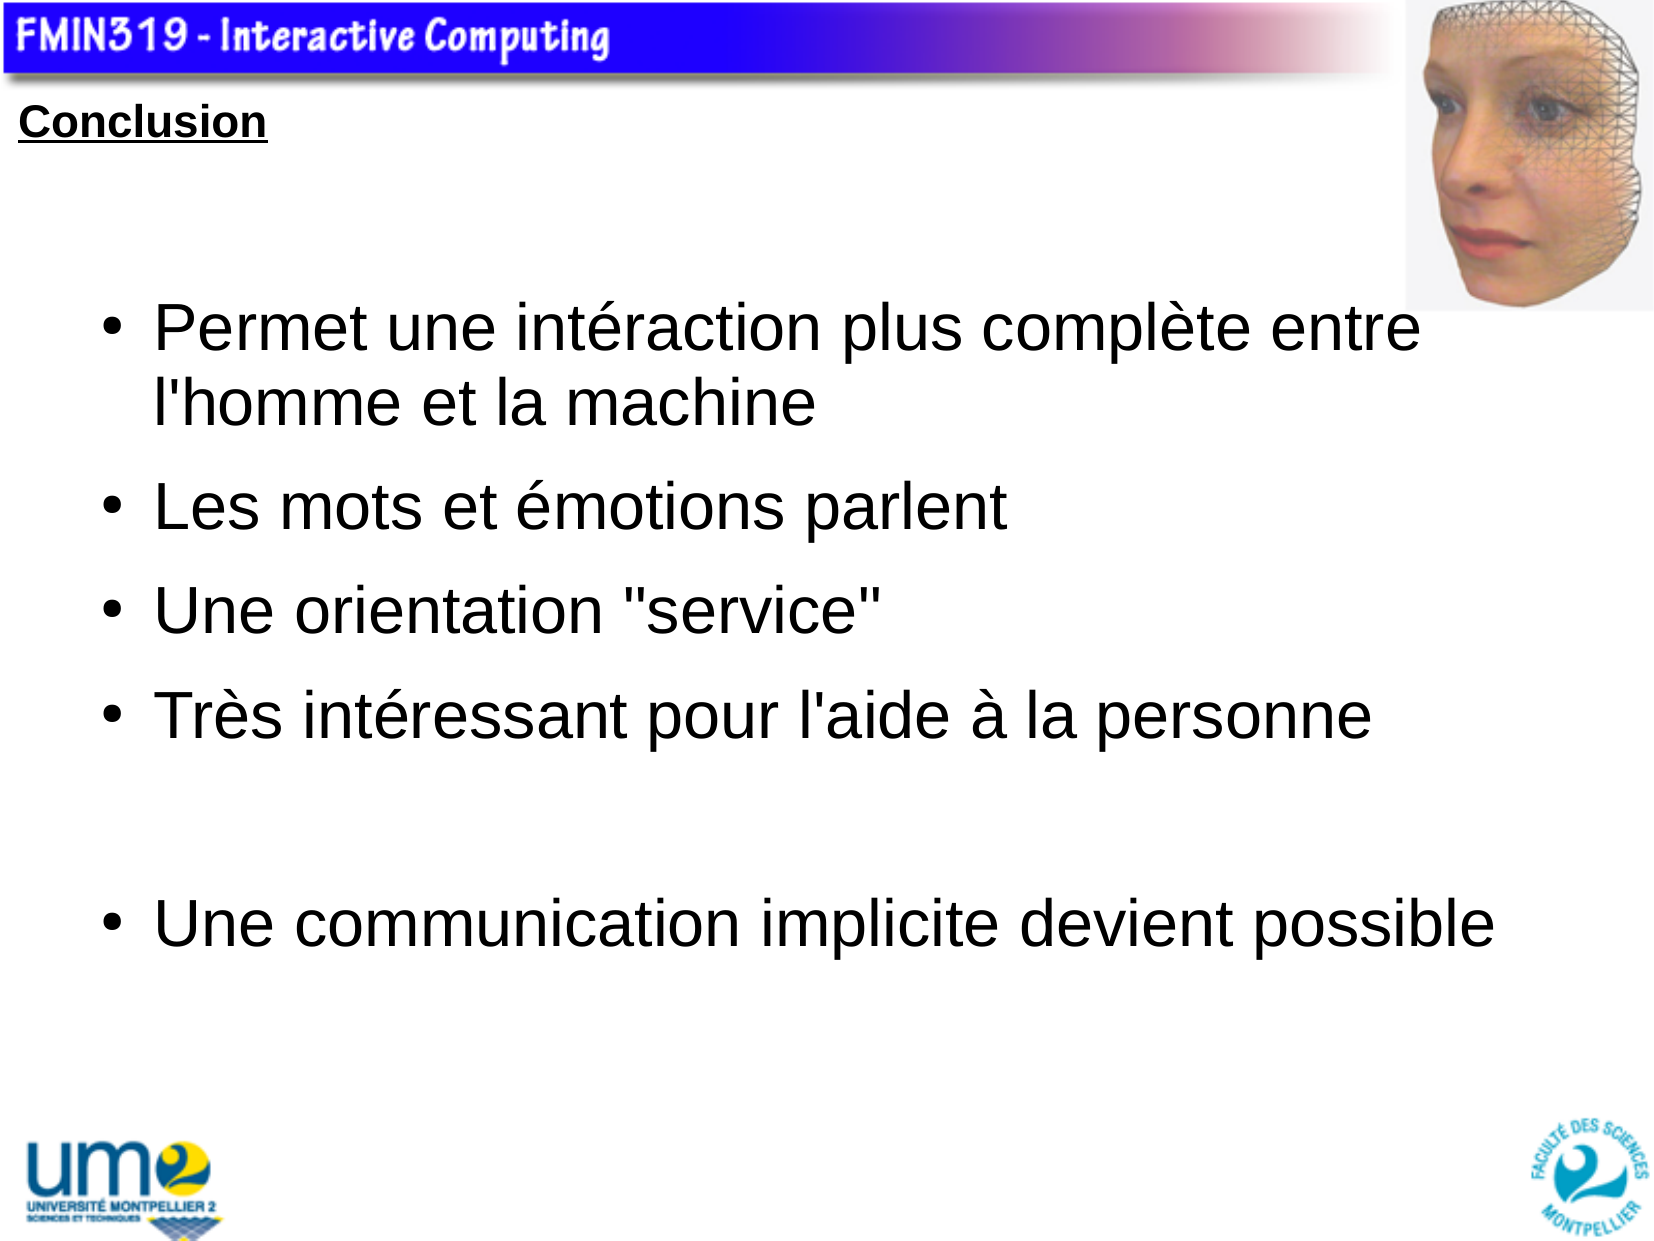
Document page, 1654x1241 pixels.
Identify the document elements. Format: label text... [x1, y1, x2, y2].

text_box Conclusion [3, 88, 1654, 324]
picture [0, 0, 1654, 1241]
list Permet une intéraction plus complète entre l'homme et la machine Les mots et émotions parlent Une orientation "service" Très intéressant pour l'aide à la personne Une communication implicite devient possible [82, 324, 1571, 1094]
